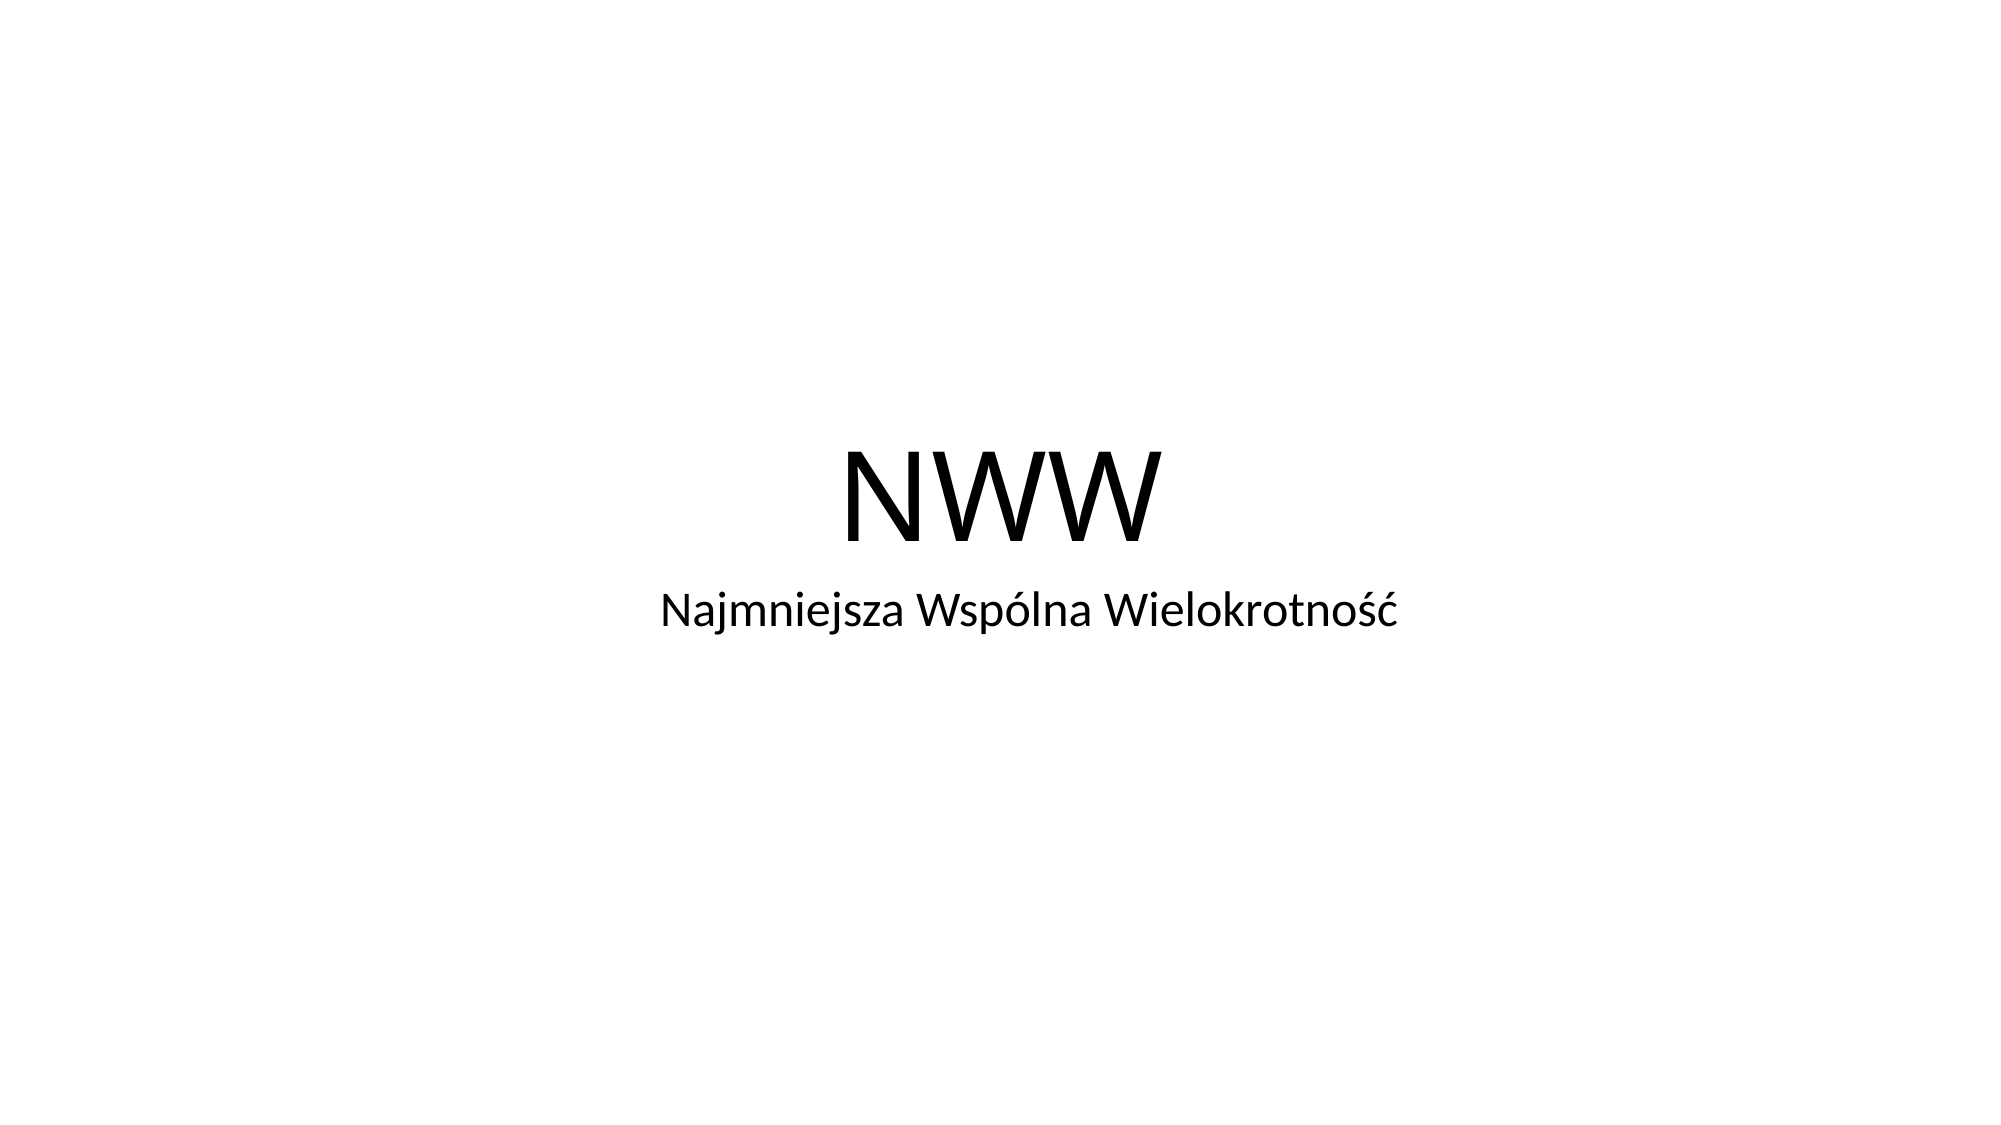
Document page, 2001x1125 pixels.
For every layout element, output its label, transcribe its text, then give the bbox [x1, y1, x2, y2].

title NWW [249, 184, 1750, 576]
subtitle Najmniejsza Wspólna Wielokrotność [279, 575, 1780, 848]
